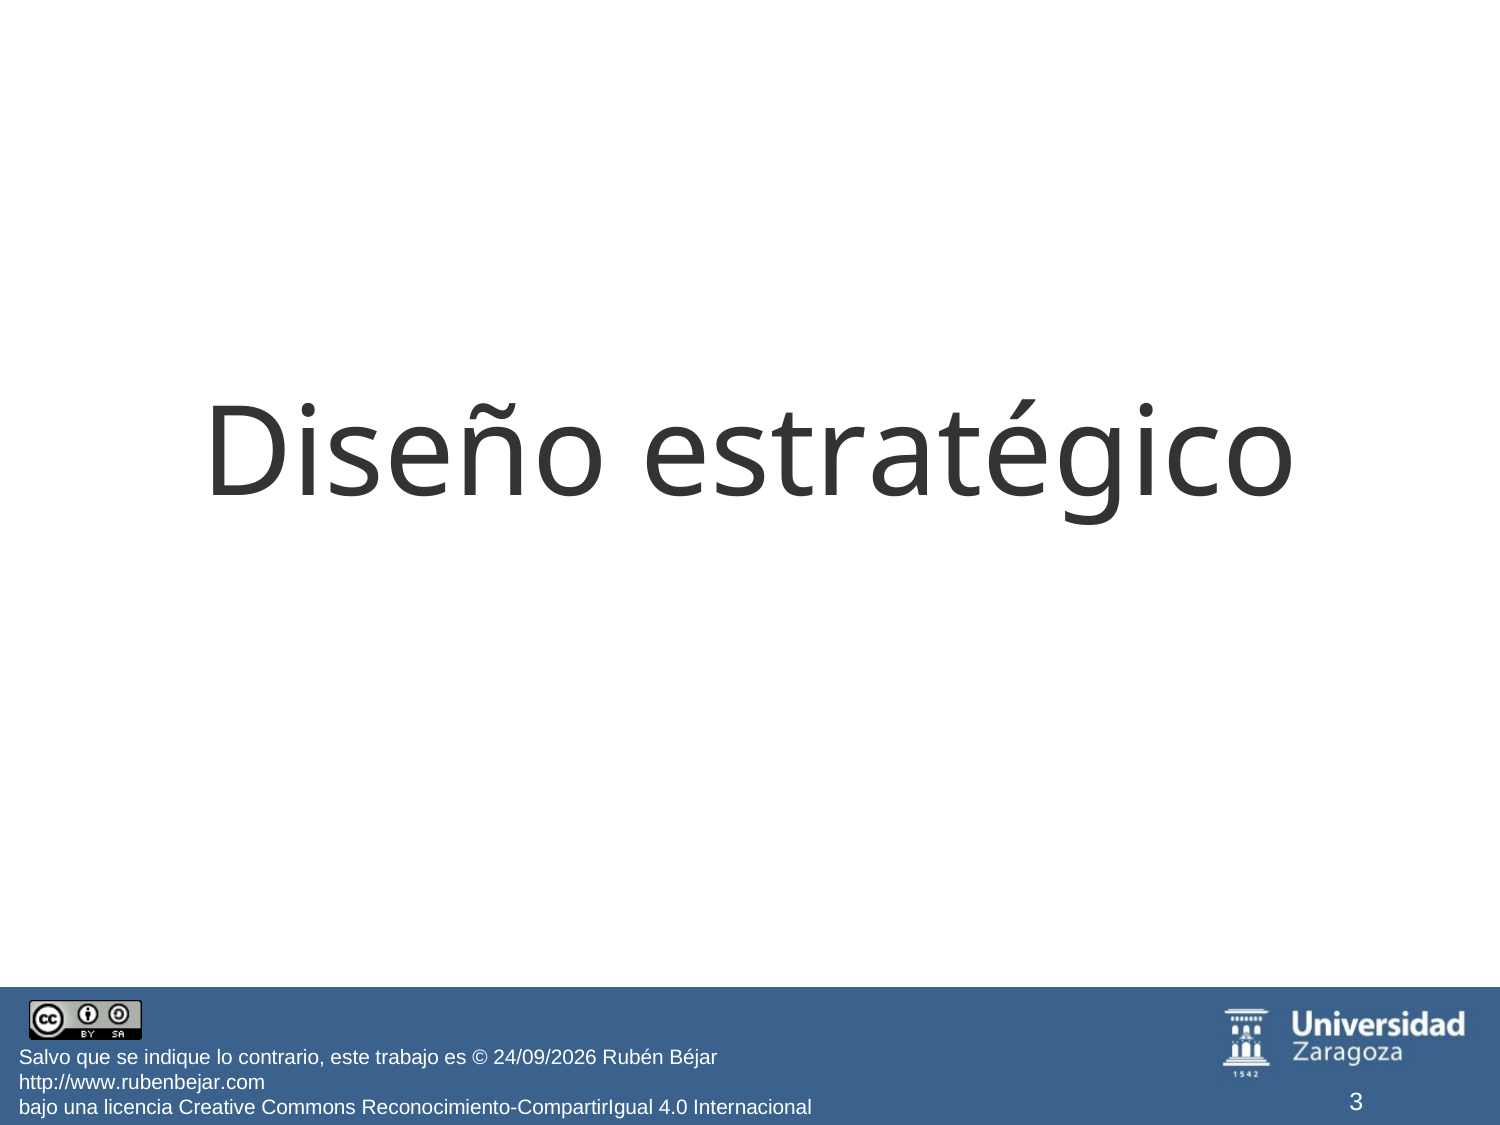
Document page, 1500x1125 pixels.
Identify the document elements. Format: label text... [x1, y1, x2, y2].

picture [0, 987, 1500, 1125]
text_box Diseño estratégico [169, 307, 1331, 585]
